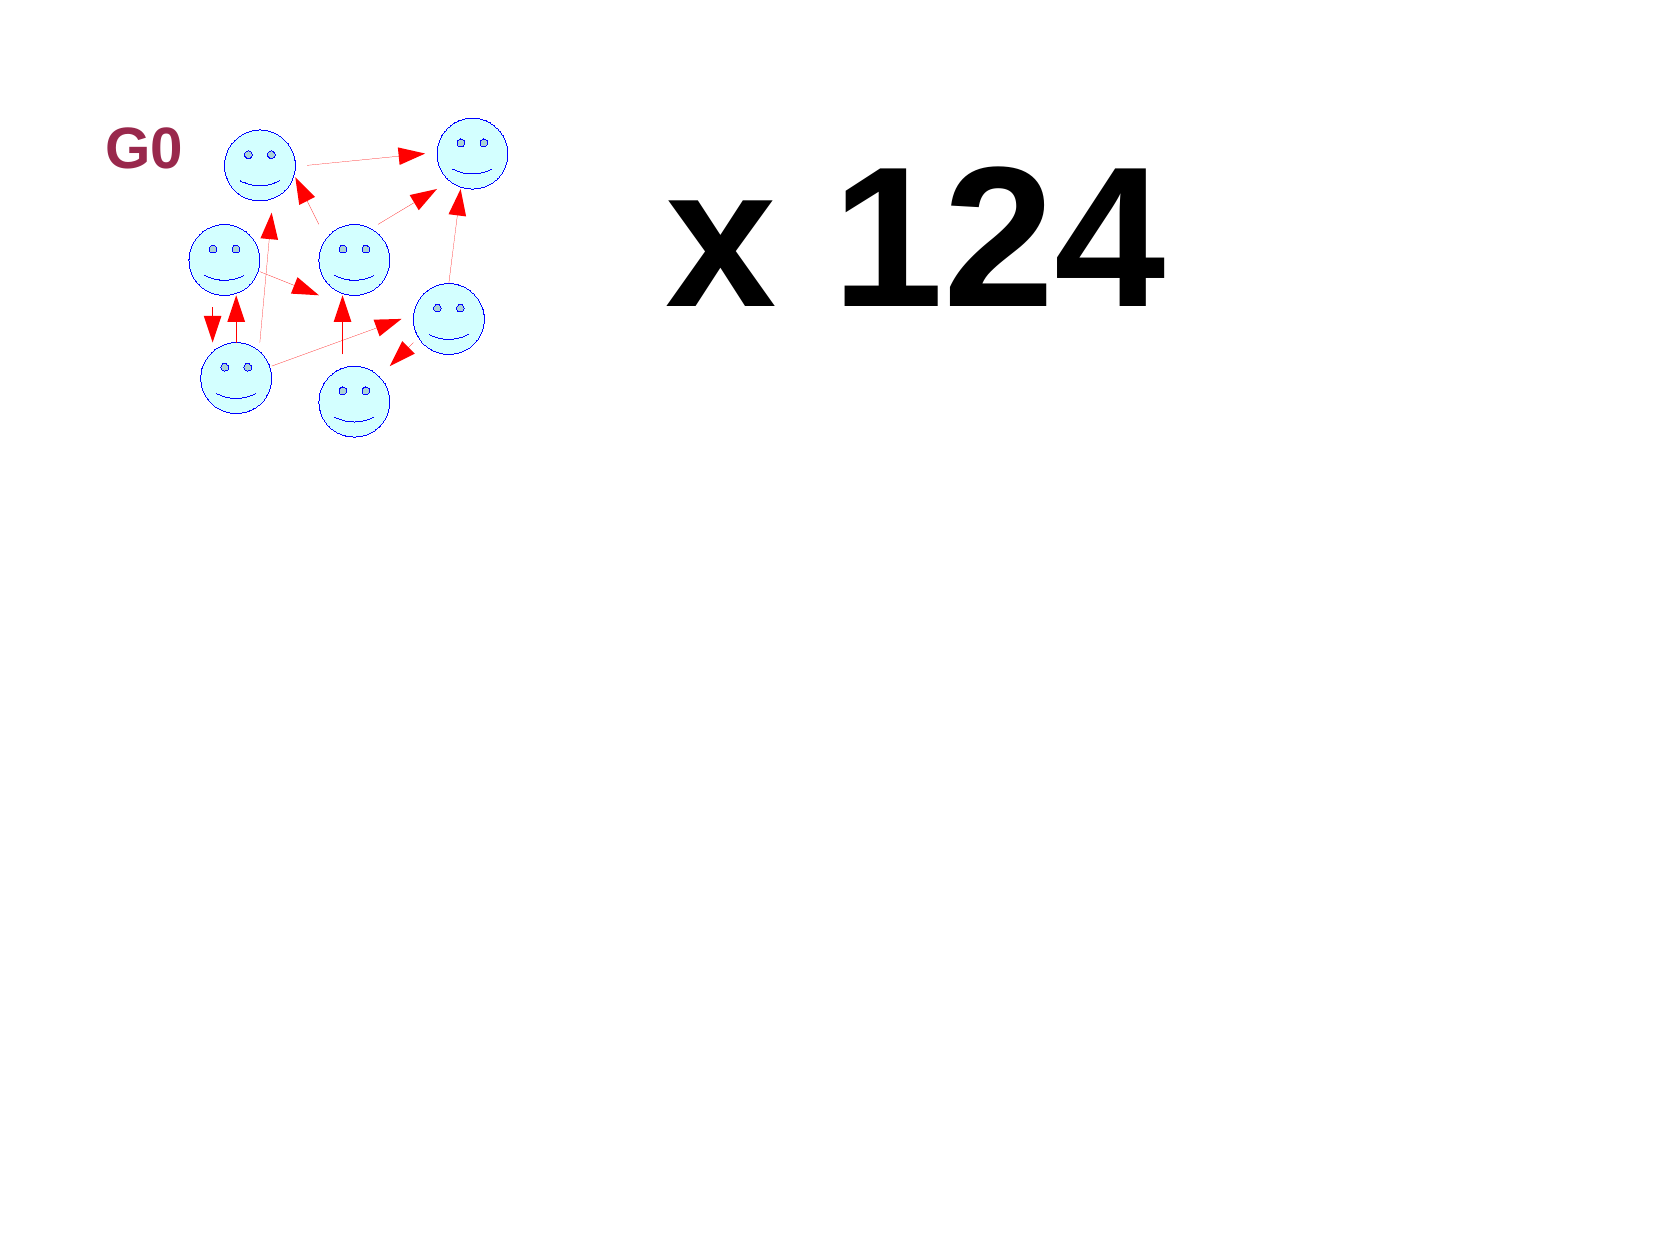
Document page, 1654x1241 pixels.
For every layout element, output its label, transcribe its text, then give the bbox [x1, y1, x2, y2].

text_box x 124 [650, 118, 1182, 357]
text_box [188, 224, 260, 296]
text_box [413, 283, 485, 355]
text_box [437, 118, 508, 190]
text_box G0 [90, 108, 198, 189]
text_box [224, 129, 296, 201]
text_box [318, 366, 390, 438]
text_box [200, 342, 272, 414]
text_box [318, 224, 390, 296]
